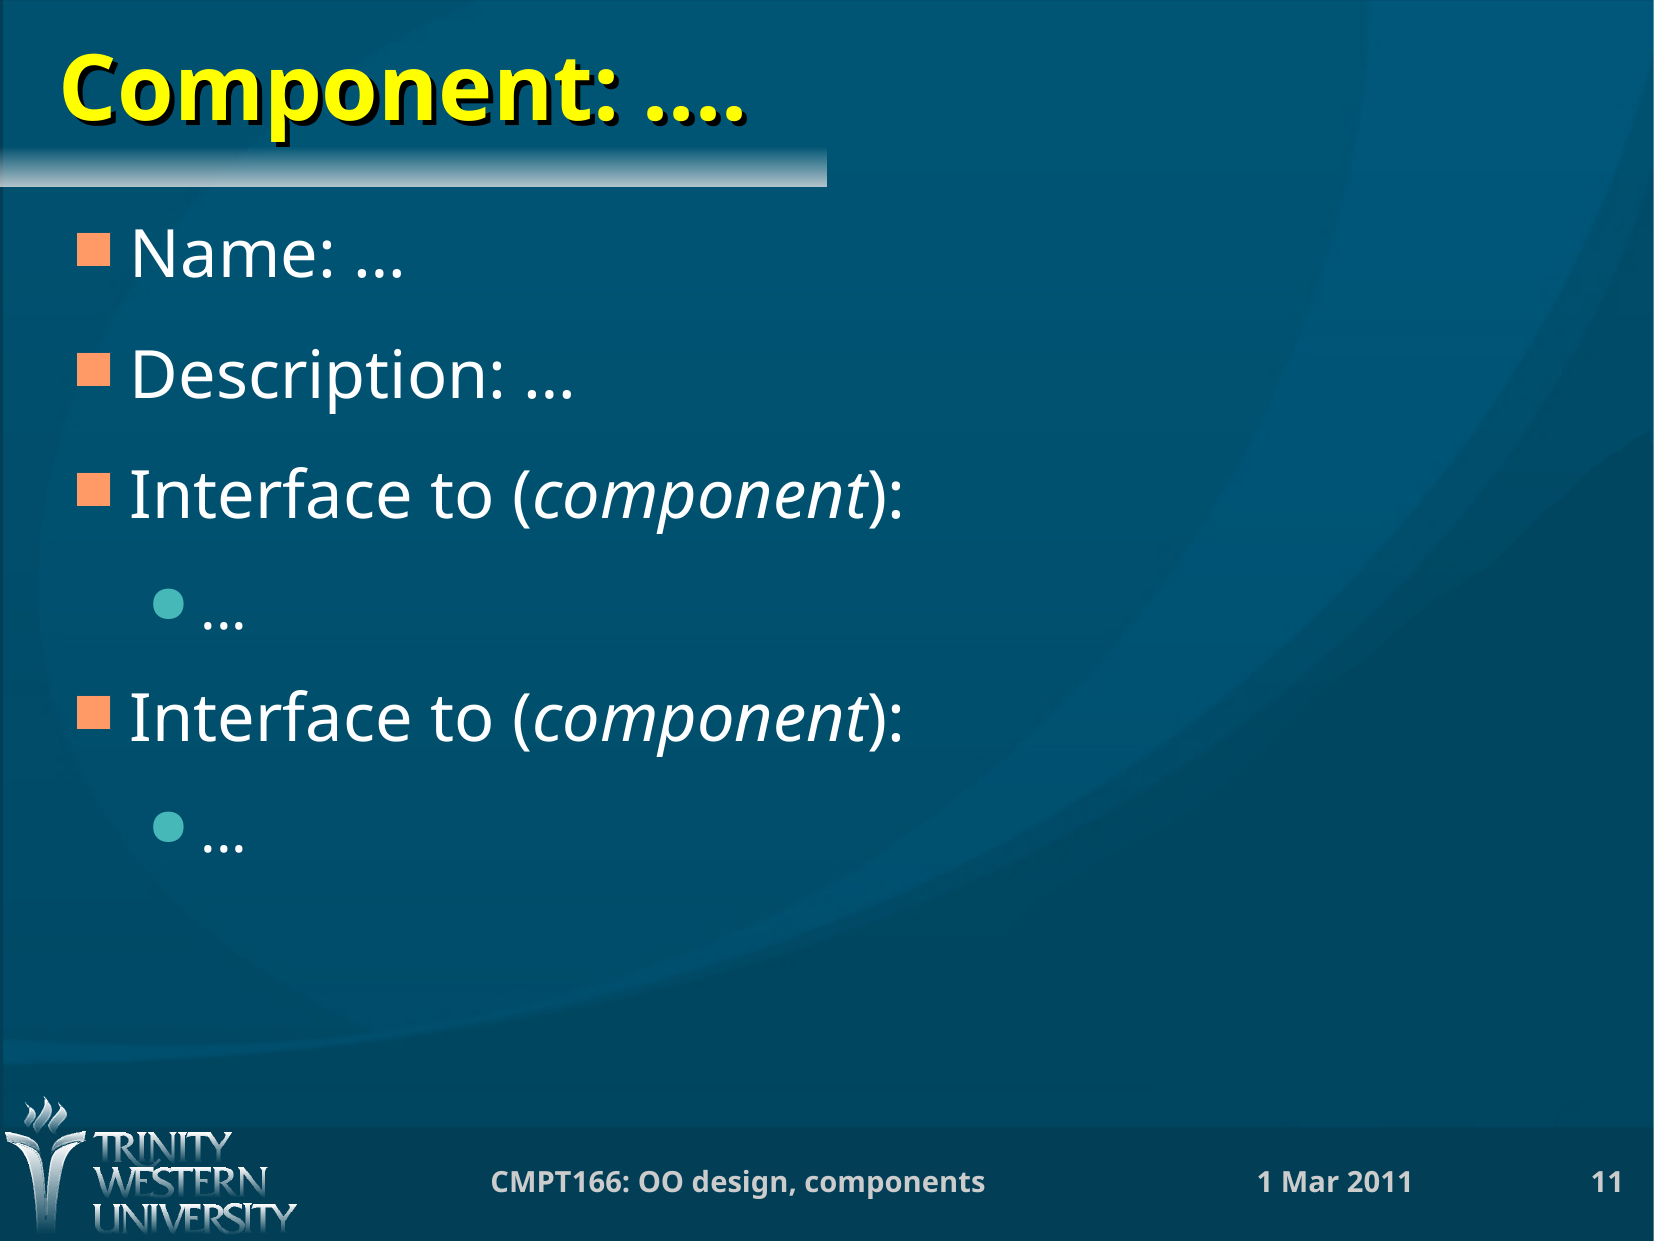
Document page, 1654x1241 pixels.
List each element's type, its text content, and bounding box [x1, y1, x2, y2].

title Component: .... [59, 19, 1595, 148]
list Name: … Description: … Interface to (component): ... Interface to (component): ... [0, 154, 827, 158]
list Name: … Description: … Interface to (component): ... Interface to (component): ... [59, 206, 1625, 1026]
picture [38, 1227, 54, 1232]
